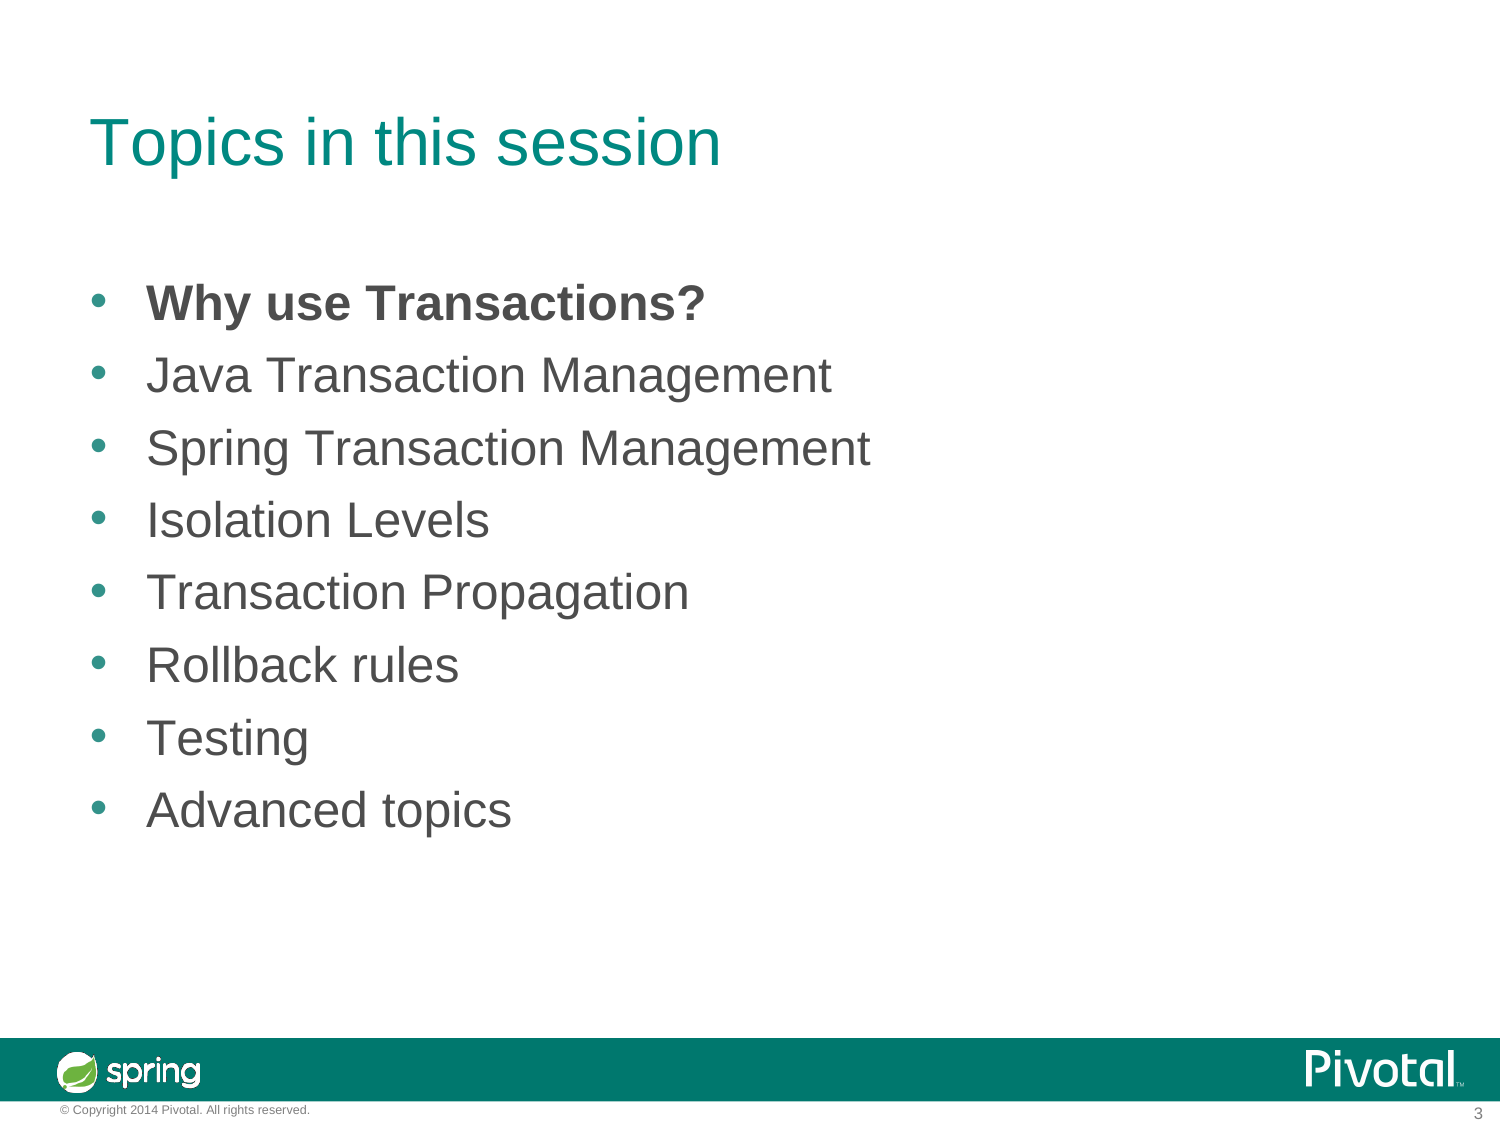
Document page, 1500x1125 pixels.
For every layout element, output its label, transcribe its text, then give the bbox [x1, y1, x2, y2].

list Why use Transactions? Java Transaction Management Spring Transaction Management Isolation Levels Transaction Propagation Rollback rules Testing Advanced topics [75, 262, 1426, 846]
title Topics in this session [75, 44, 1426, 233]
picture [1306, 1050, 1464, 1087]
picture [32, 1041, 210, 1103]
